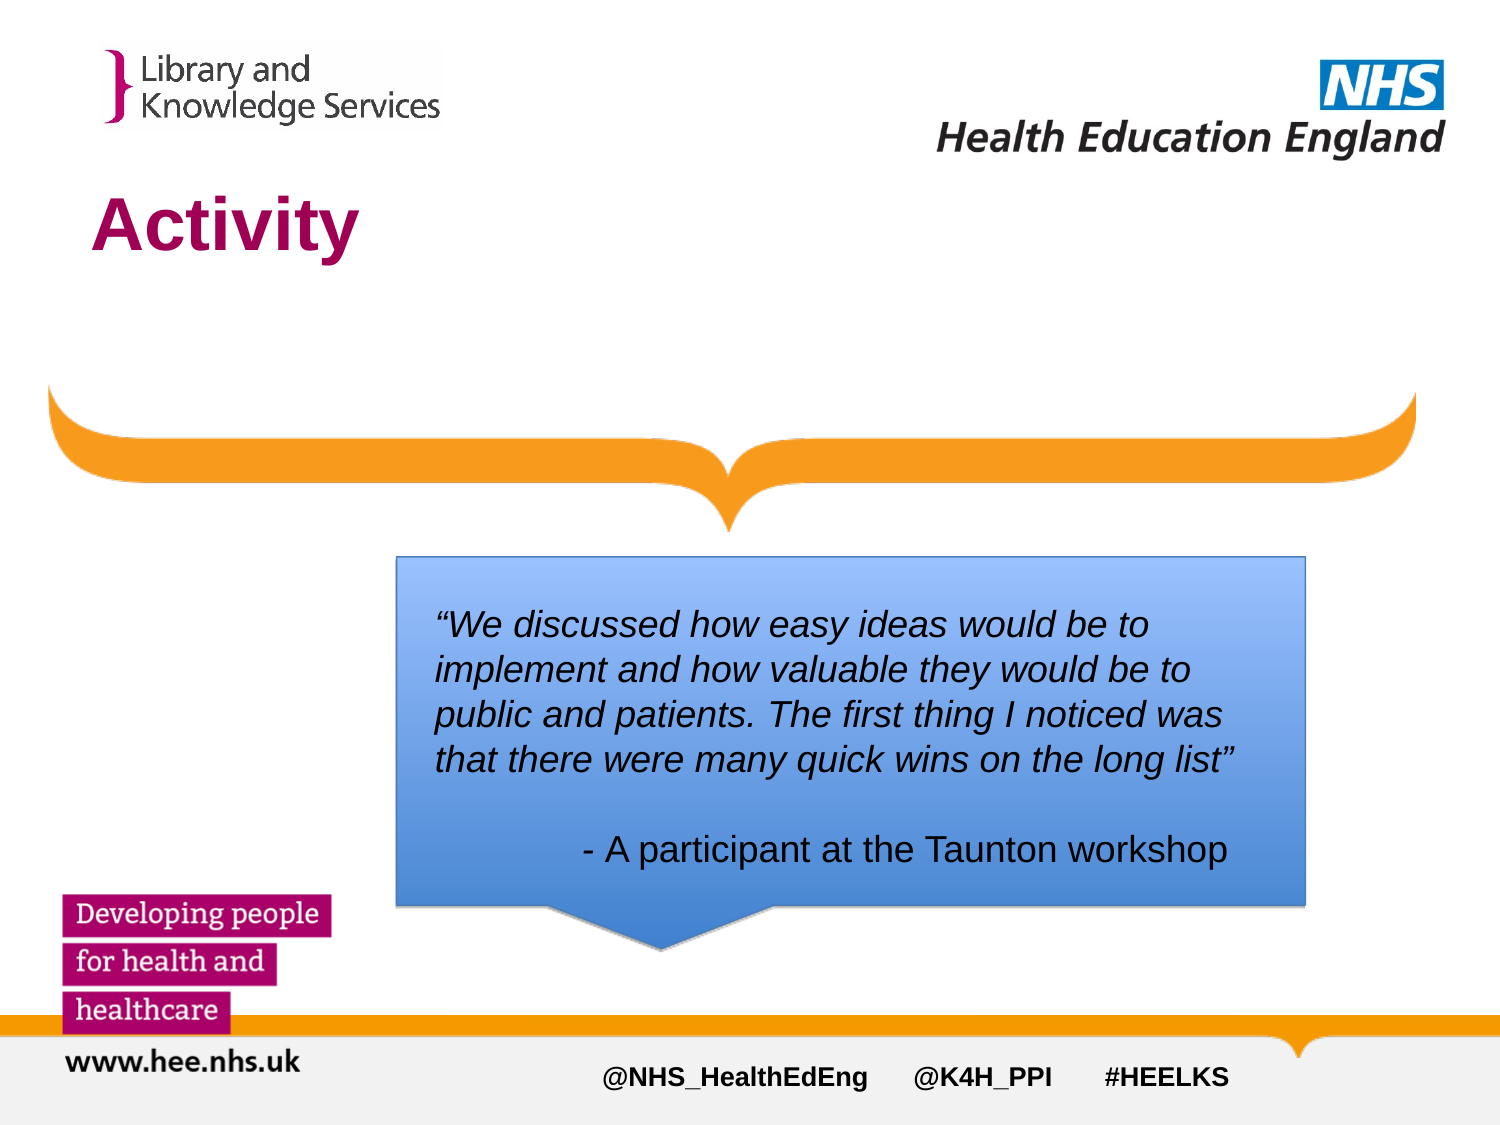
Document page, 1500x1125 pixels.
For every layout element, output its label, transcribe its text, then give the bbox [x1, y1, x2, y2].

picture [48, 880, 344, 1085]
text_box “We discussed how easy ideas would be to implement and how valuable they would be to public and patients. The first thing I noticed was that there were many quick wins on the long list” - A participant at the Taunton workshop [419, 592, 1283, 881]
picture [100, 42, 443, 131]
picture [48, 384, 1416, 532]
title Activity [94, 185, 1370, 297]
text_box @NHS_HealthEdEng @K4H_PPI #HEELKS [587, 1051, 1463, 1112]
text_box [396, 556, 1306, 949]
